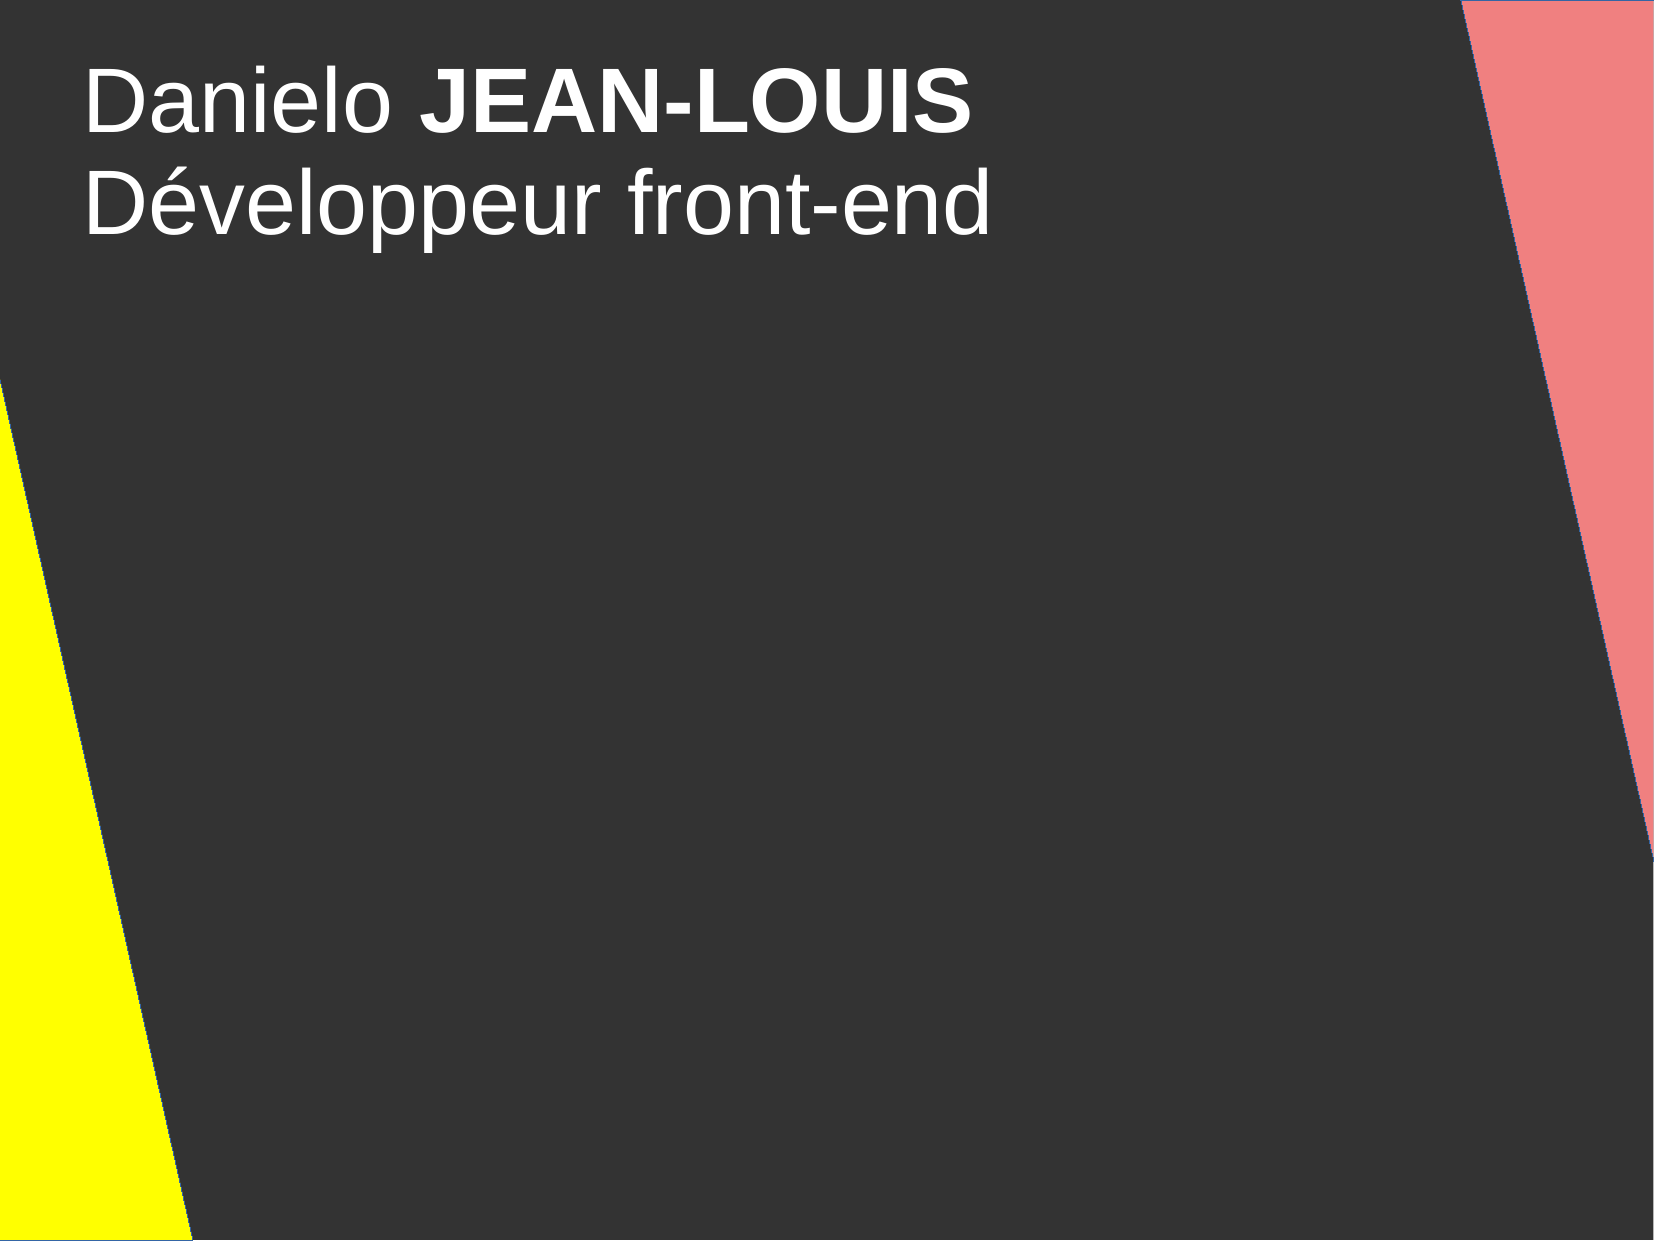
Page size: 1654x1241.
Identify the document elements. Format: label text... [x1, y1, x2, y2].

text_box [0, 379, 193, 1241]
subtitle Danielo JEAN-LOUIS Développeur front-end [82, 49, 1571, 1010]
text_box [1460, 0, 1654, 862]
